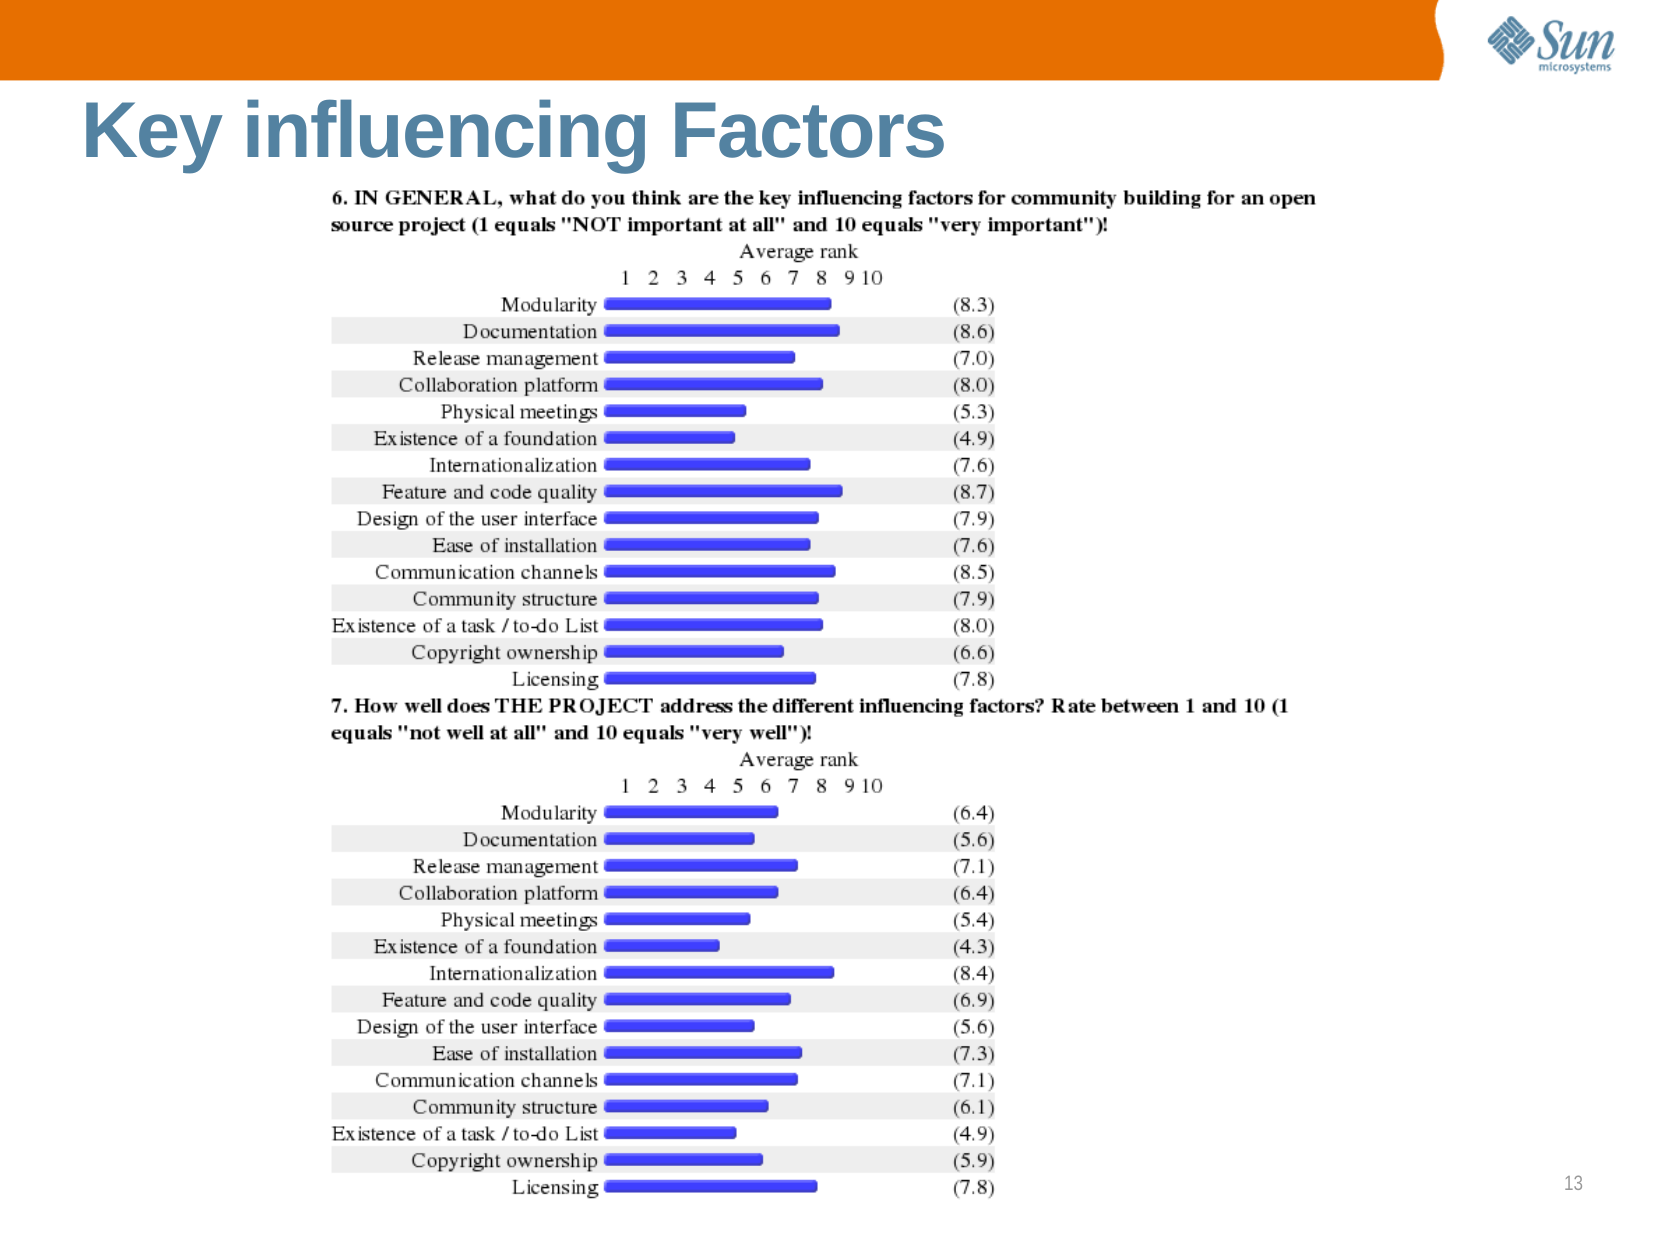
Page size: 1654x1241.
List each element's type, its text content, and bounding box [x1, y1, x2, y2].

picture [0, 0, 1654, 83]
picture [329, 185, 1326, 1204]
title Key influencing Factors [81, 93, 1336, 198]
